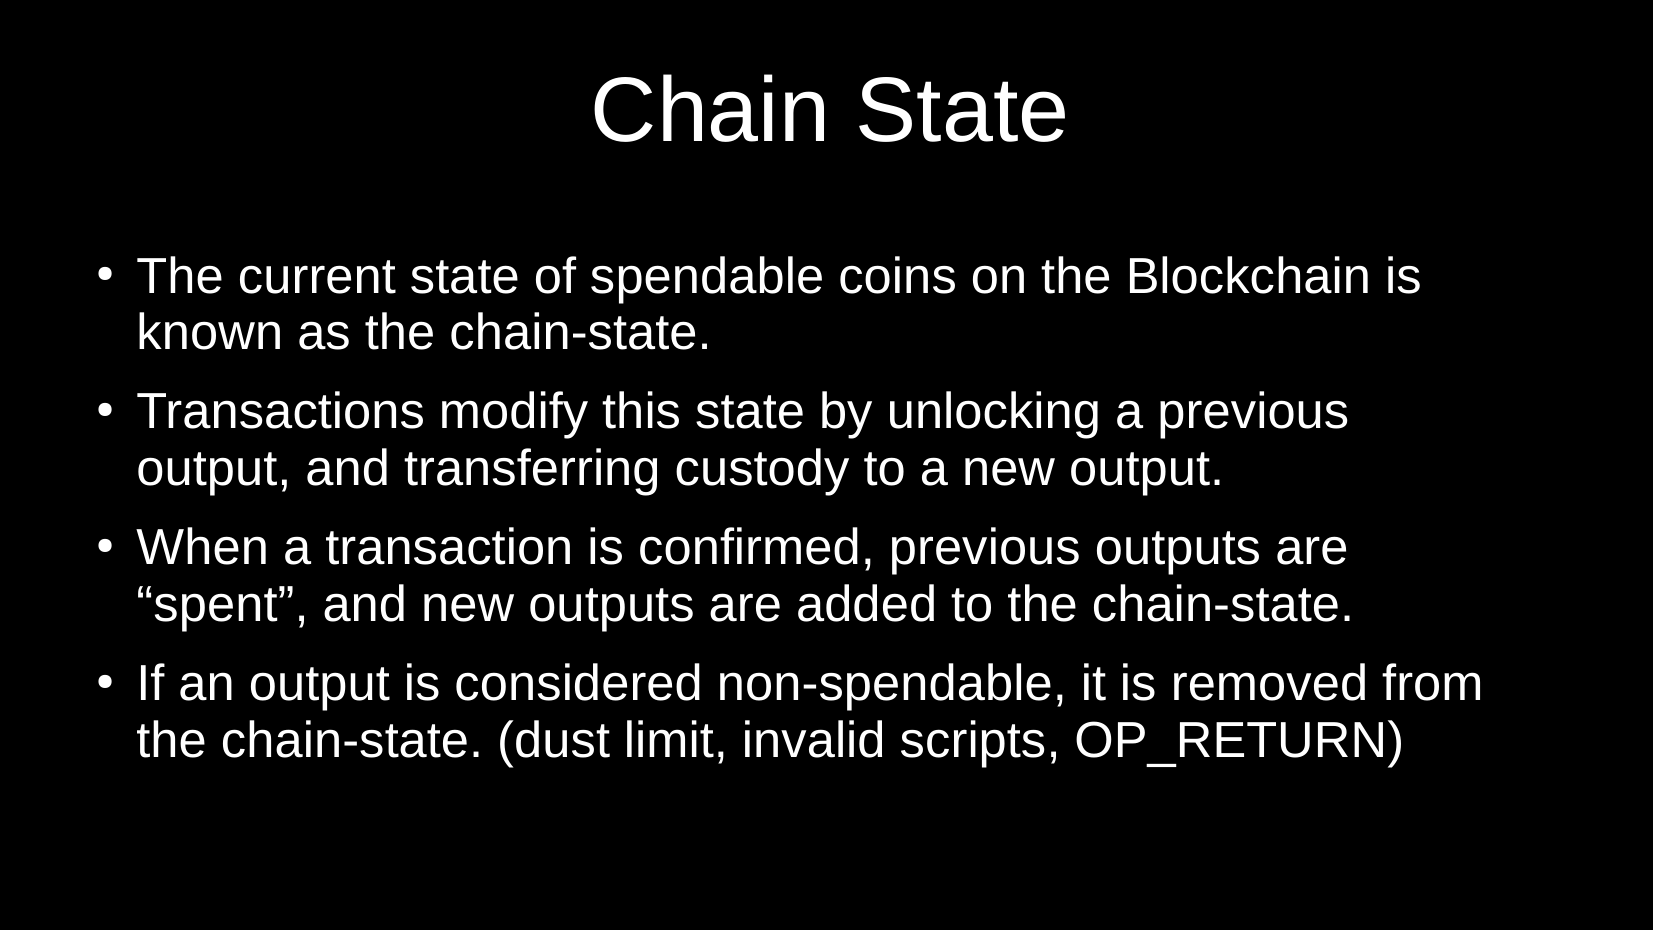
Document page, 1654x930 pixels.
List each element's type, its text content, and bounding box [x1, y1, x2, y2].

list The current state of spendable coins on the Blockchain is known as the chain-state. Transactions modify this state by unlocking a previous output, and transferring custody to a new output. When a transaction is confirmed, previous outputs are “spent”, and new outputs are added to the chain-state. If an output is considered non-spendable, it is removed from the chain-state. (dust limit, invalid scripts, OP_RETURN) [82, 247, 1500, 787]
title Chain State [86, 32, 1575, 188]
